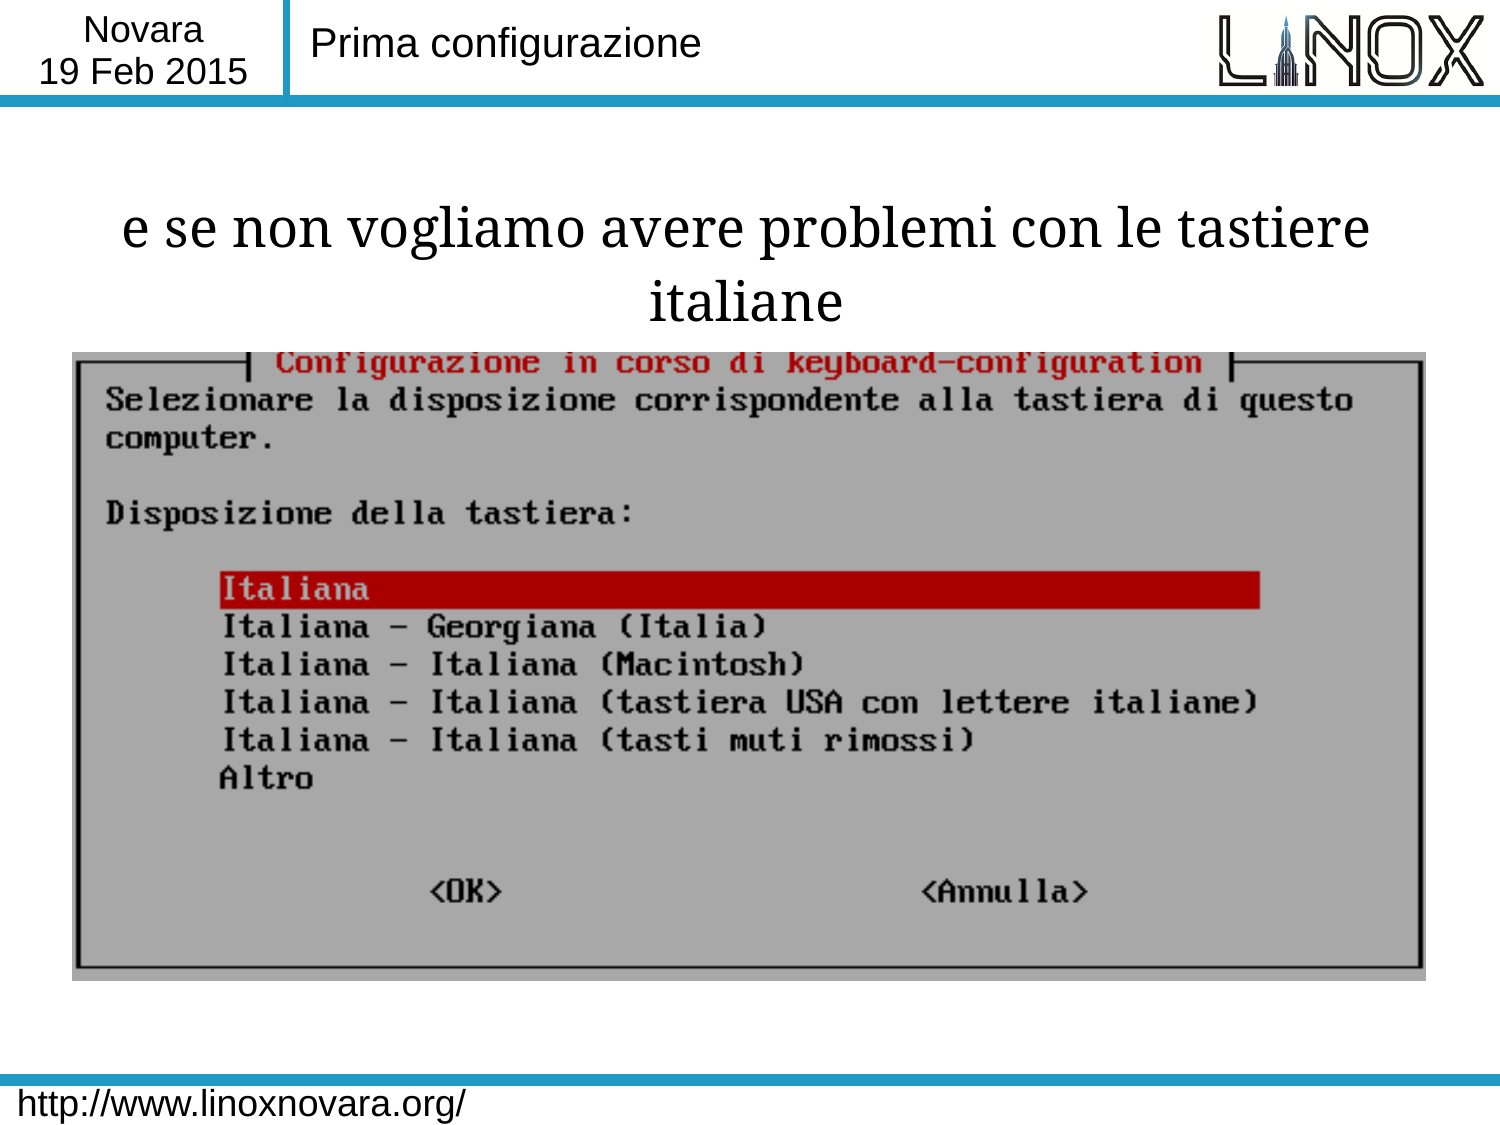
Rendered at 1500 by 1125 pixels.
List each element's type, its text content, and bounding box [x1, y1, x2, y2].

picture [0, 1074, 1500, 1086]
list Prima configurazione [295, 11, 1321, 87]
picture [72, 352, 1426, 981]
text_box e se non vogliamo avere problemi con le tastiere italiane [53, 181, 1441, 313]
picture [0, 0, 1500, 107]
